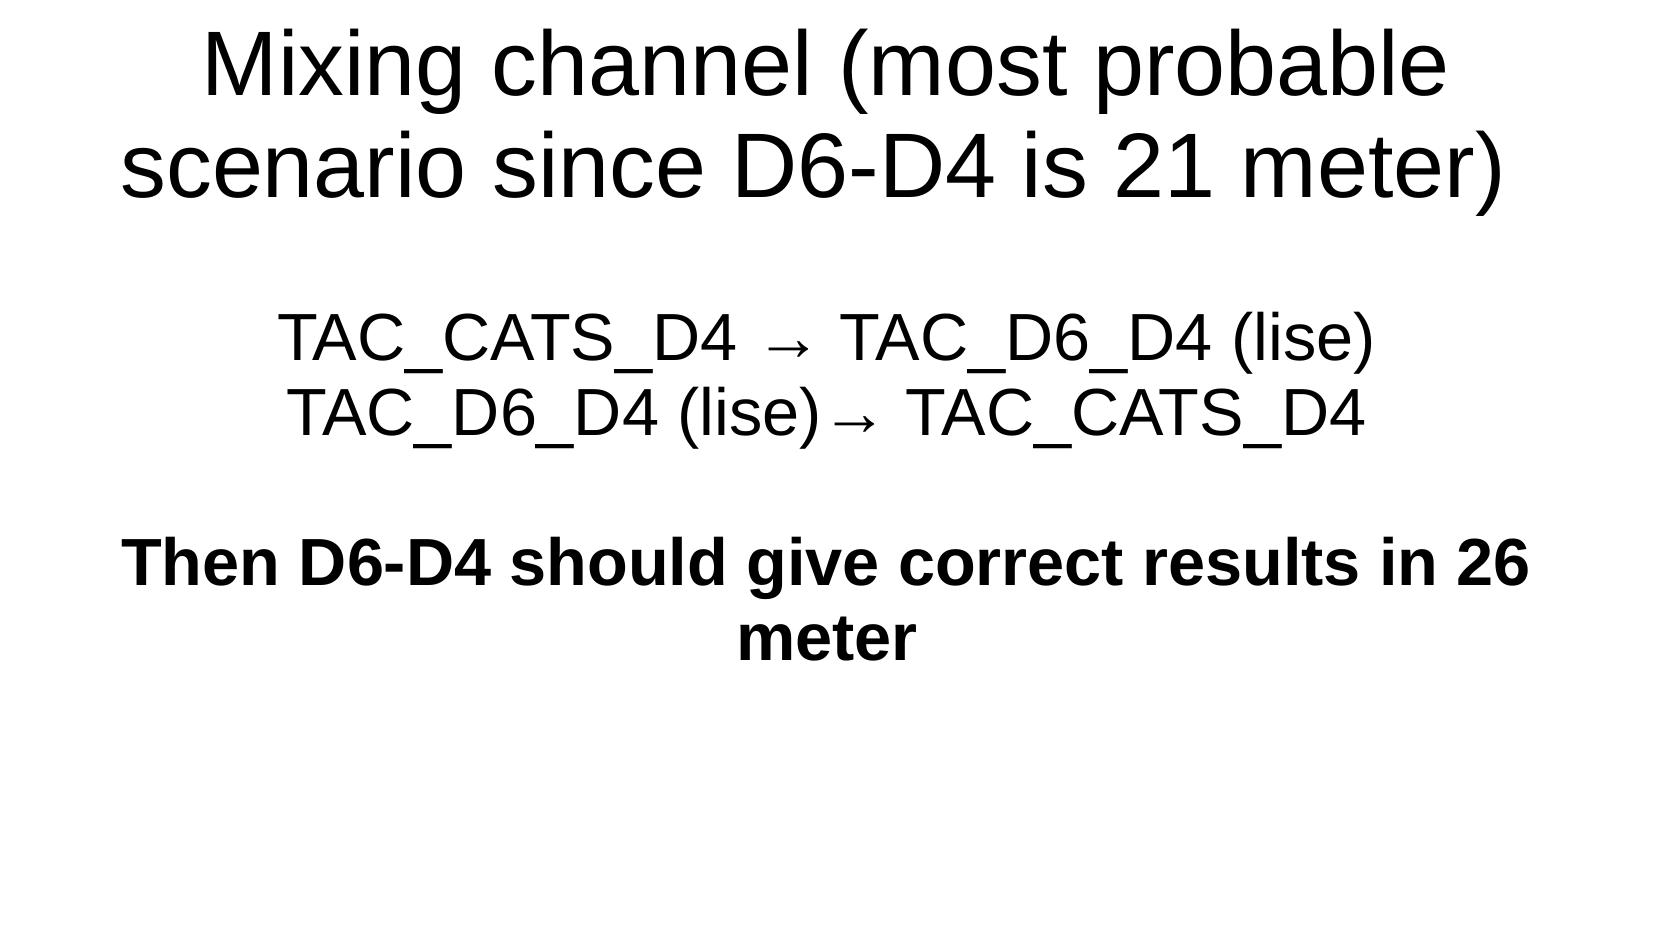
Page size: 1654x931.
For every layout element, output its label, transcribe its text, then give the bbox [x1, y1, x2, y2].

subtitle TAC_CATS_D4 → TAC_D6_D4 (lise) TAC_D6_D4 (lise)→ TAC_CATS_D4 Then D6-D4 should give correct results in 26 meter [82, 217, 1571, 758]
title Mixing channel (most probable scenario since D6-D4 is 21 meter) [82, 12, 1571, 217]
